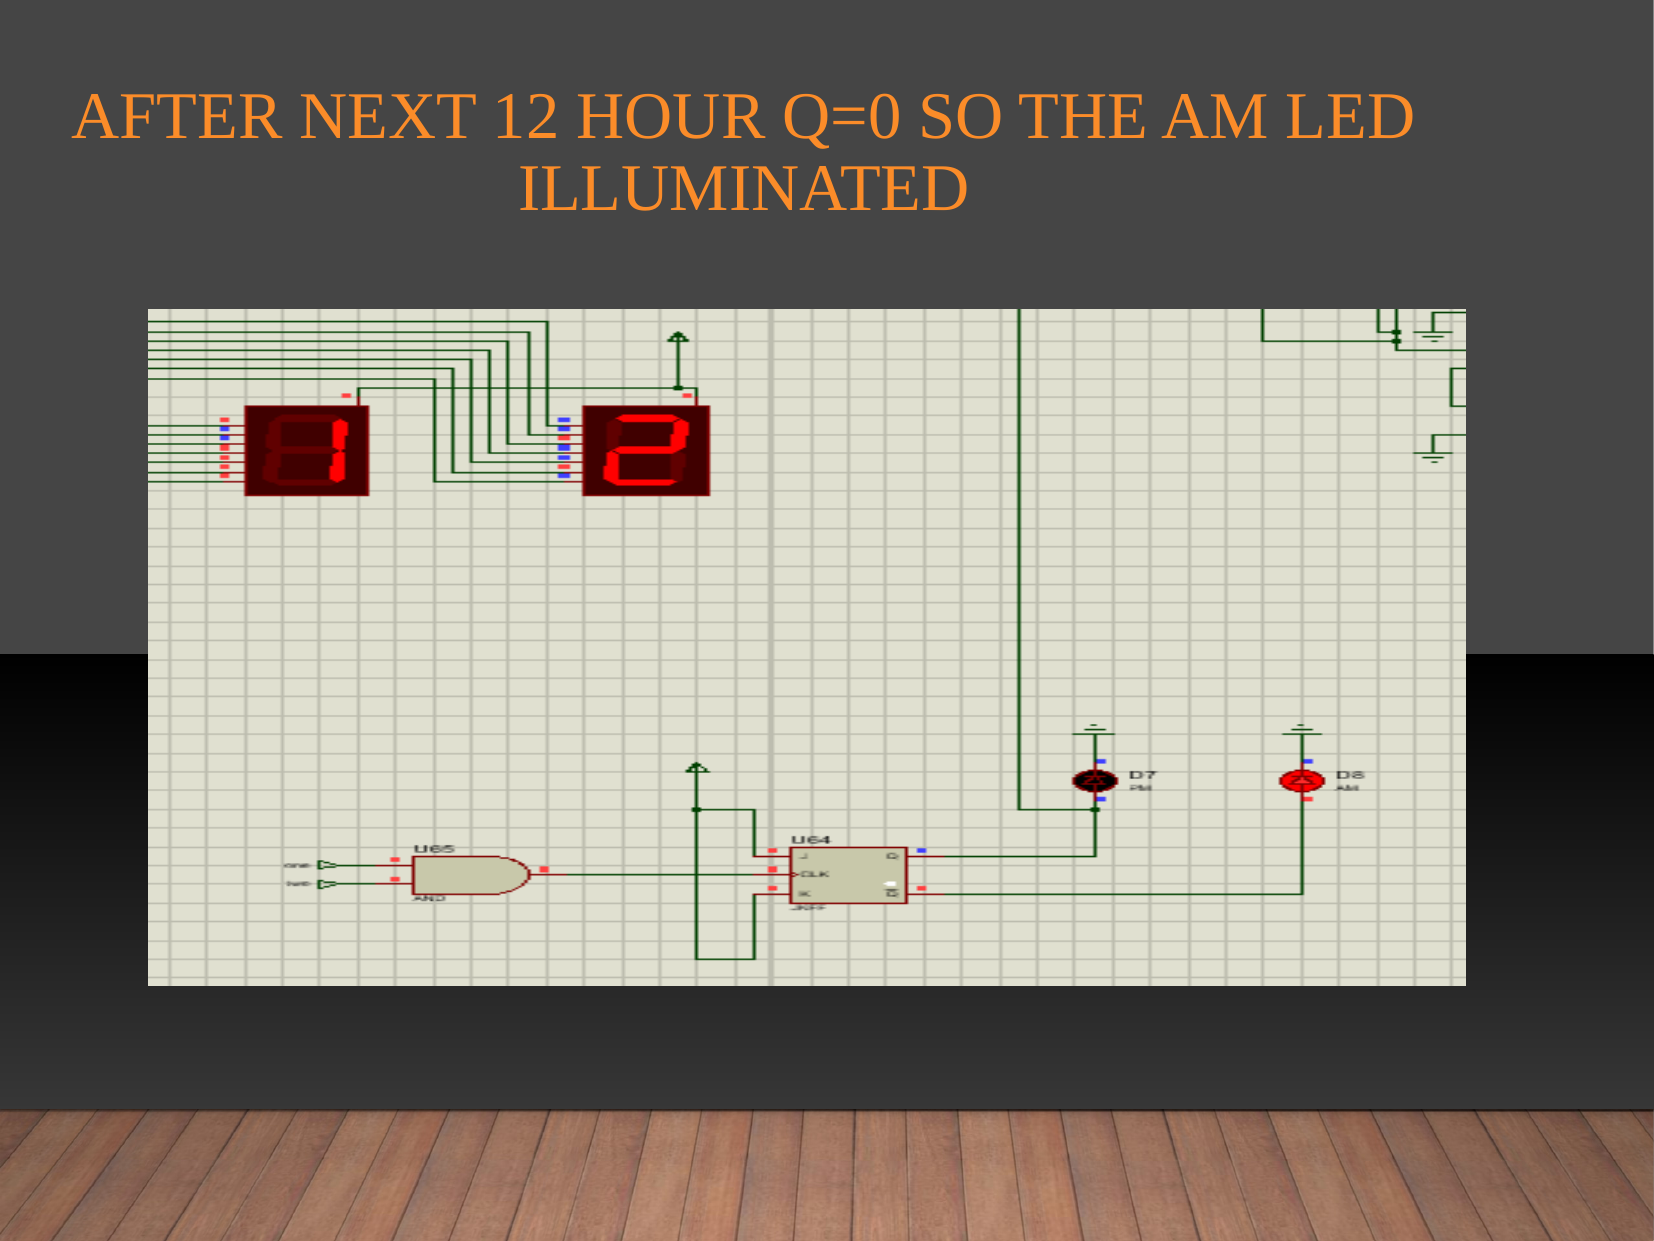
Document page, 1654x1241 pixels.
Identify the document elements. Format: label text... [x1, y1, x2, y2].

title after next 12 hour Q=0 so the AM led illuminated [0, 49, 1489, 257]
picture [148, 309, 1466, 986]
